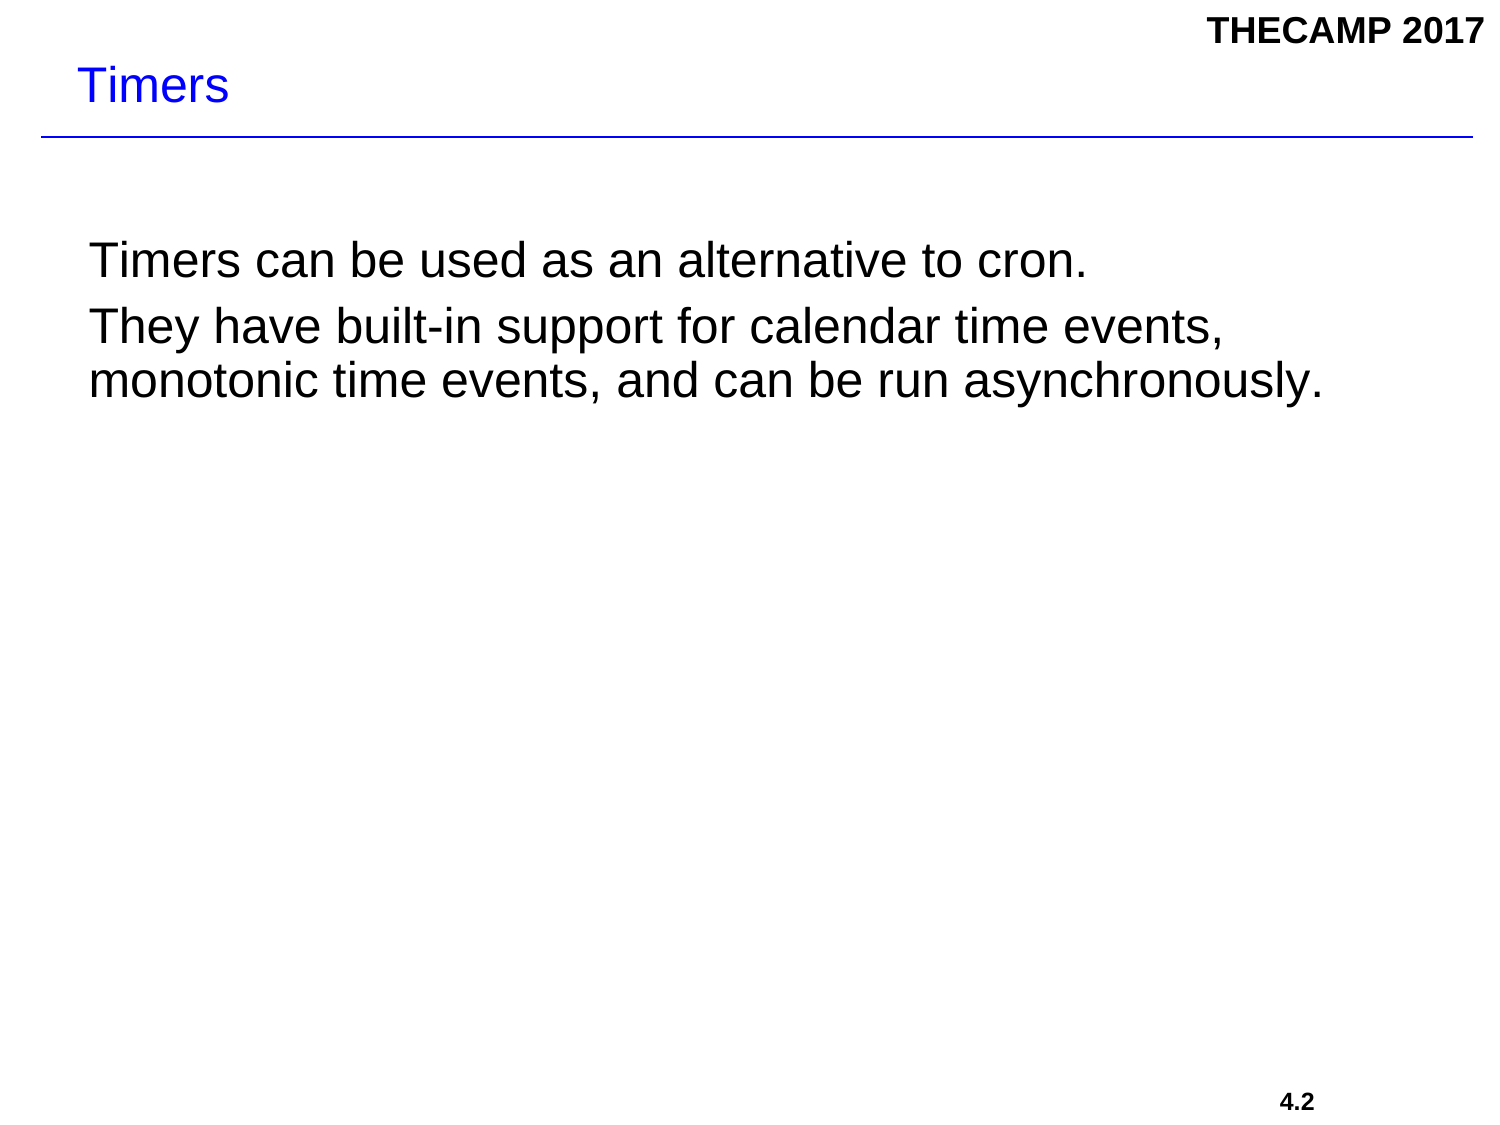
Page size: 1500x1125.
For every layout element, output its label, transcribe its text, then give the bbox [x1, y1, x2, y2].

title Timers [76, 39, 1424, 126]
list Timers can be used as an alternative to cron. They have built-in support for calendar time events, monotonic time events, and can be run asynchronously. [88, 113, 1398, 857]
